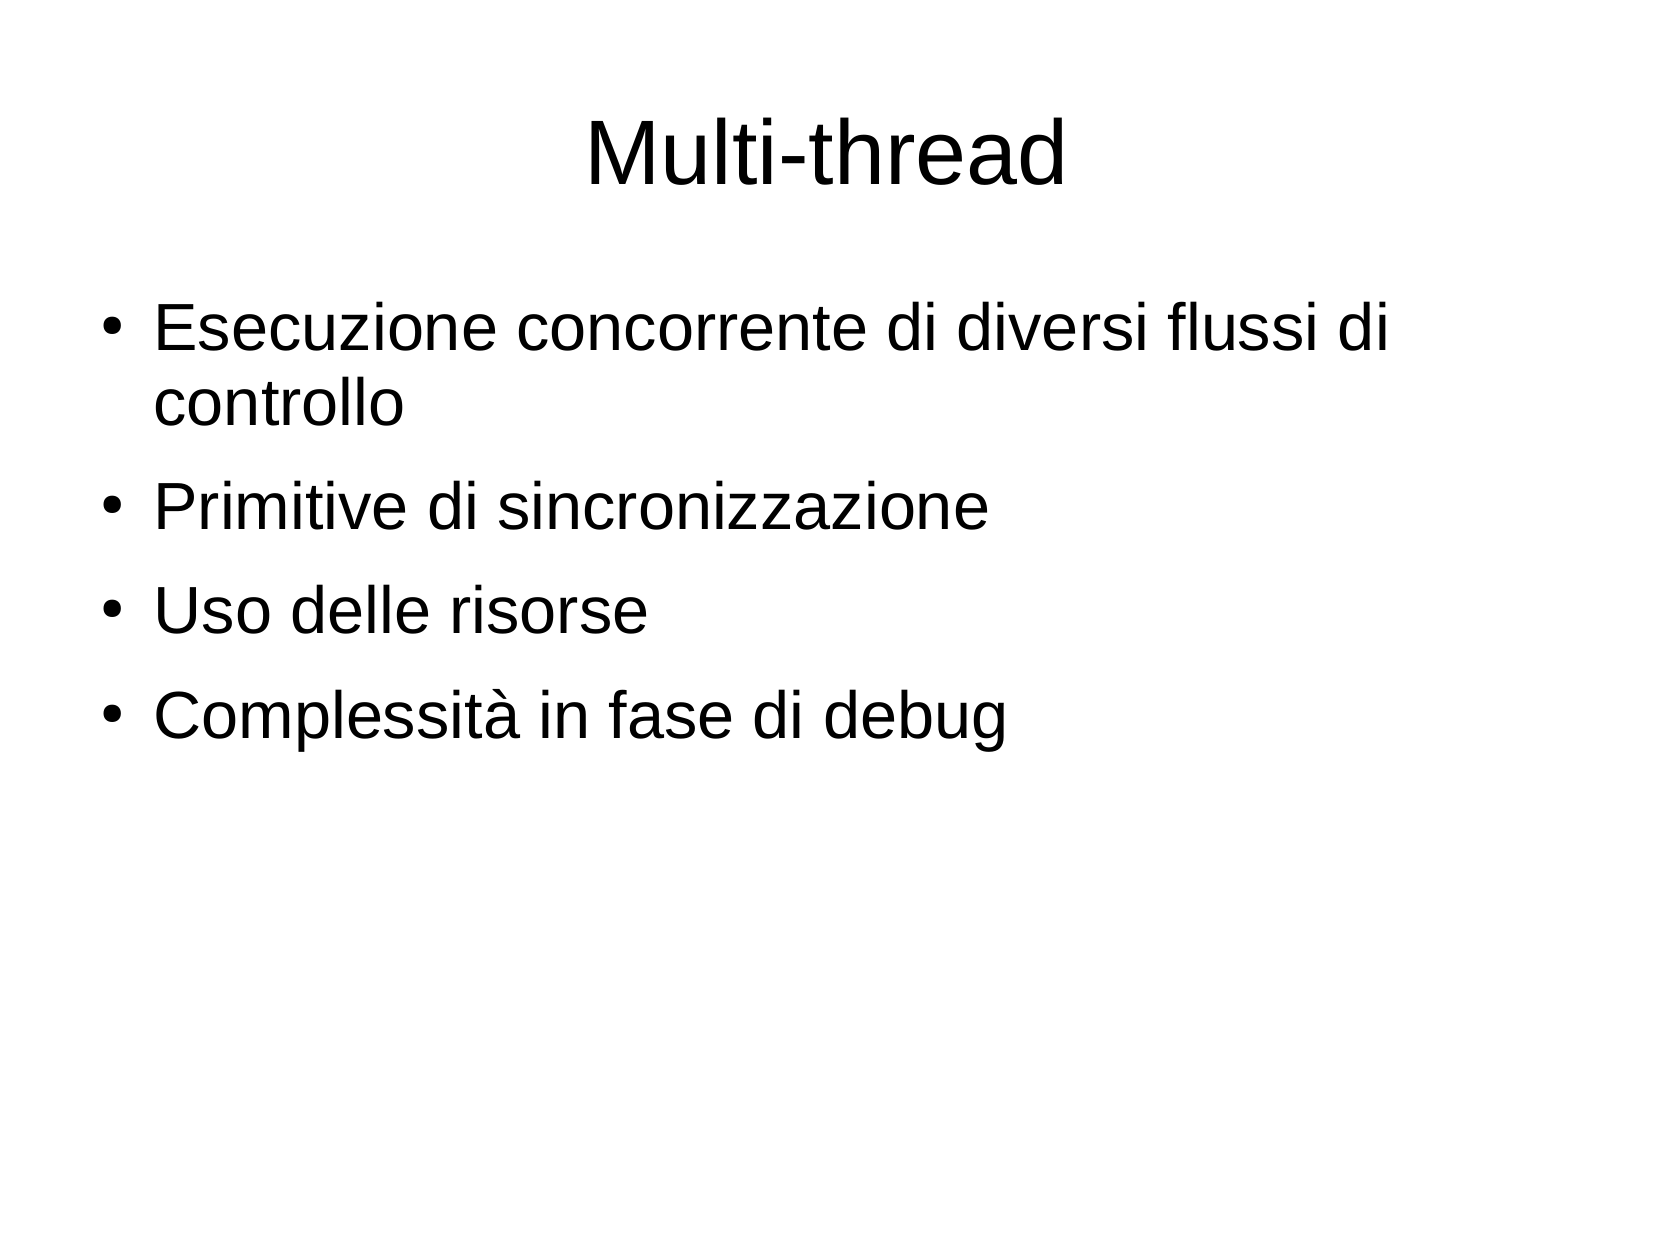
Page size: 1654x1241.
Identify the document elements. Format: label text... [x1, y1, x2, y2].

title Multi-thread [82, 49, 1571, 257]
list Esecuzione concorrente di diversi flussi di controllo Primitive di sincronizzazione Uso delle risorse Complessità in fase di debug [82, 290, 1571, 1010]
